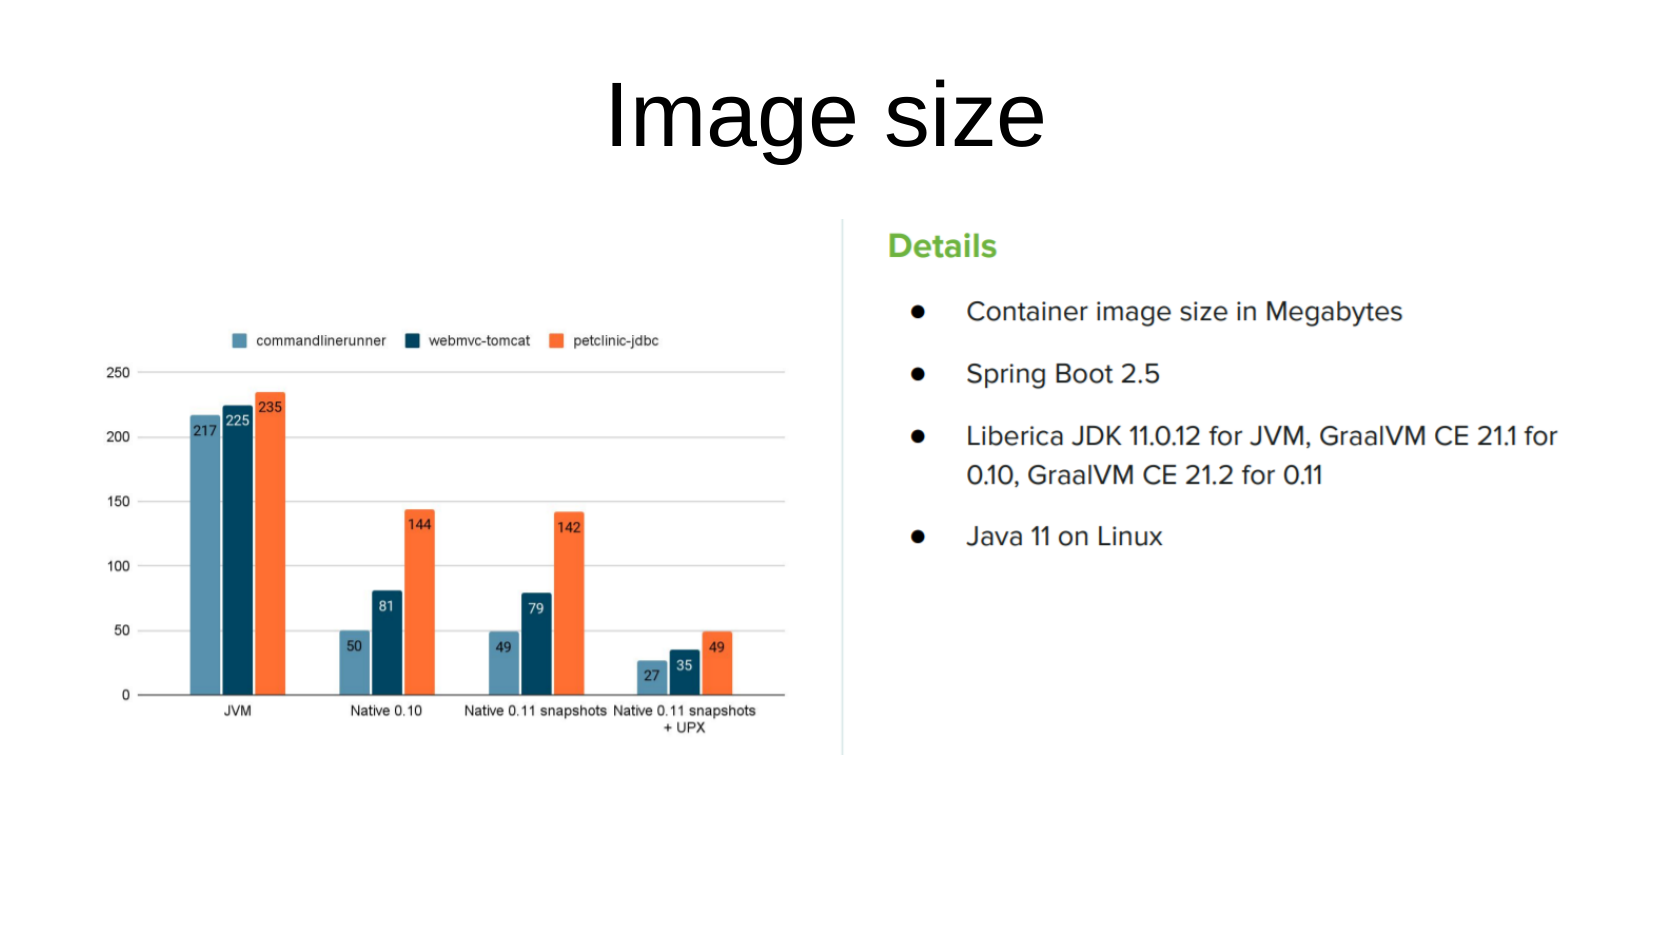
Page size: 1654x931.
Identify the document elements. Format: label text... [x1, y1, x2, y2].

title Image size [82, 37, 1571, 193]
picture [82, 219, 1571, 755]
